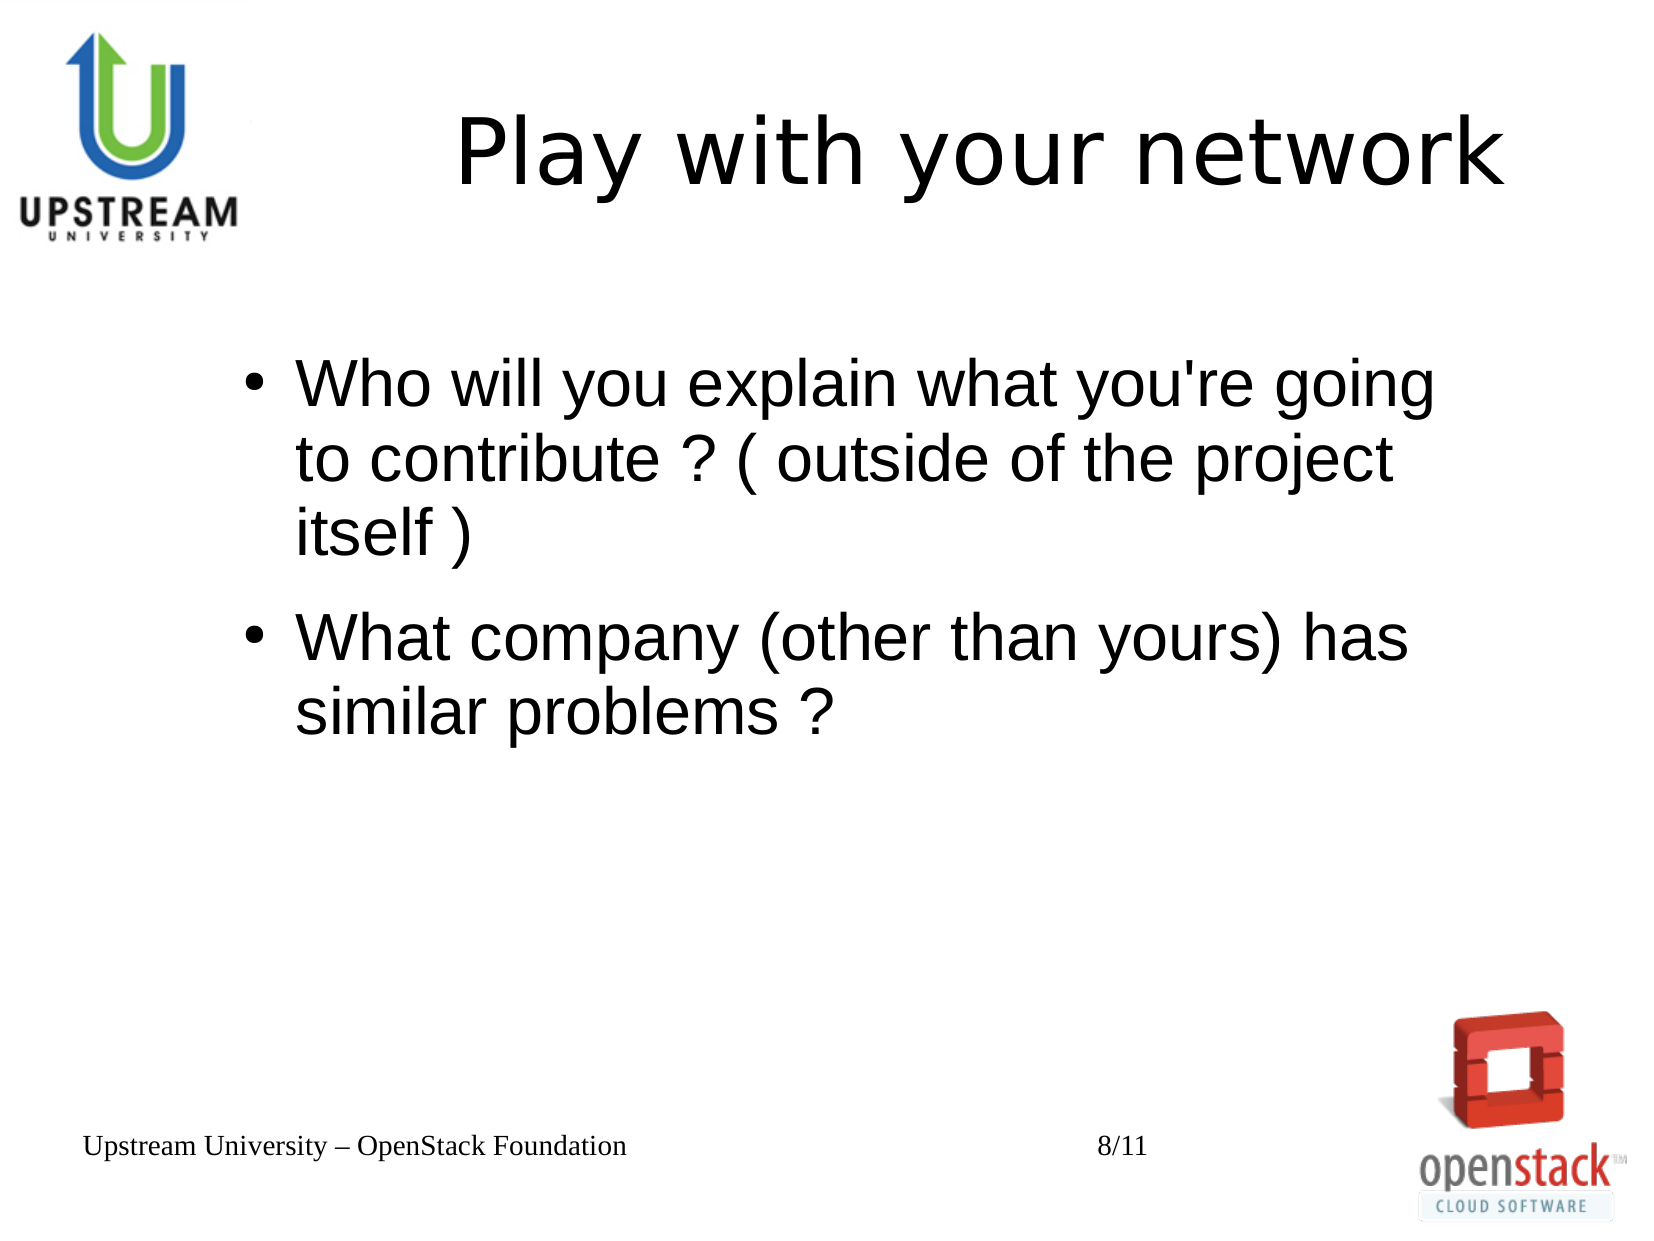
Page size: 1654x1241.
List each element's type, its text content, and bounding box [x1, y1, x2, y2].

list Who will you explain what you're going to contribute ? ( outside of the project itself ) What company (other than yours) has similar problems ? [225, 345, 1471, 1066]
picture [1385, 983, 1654, 1241]
title Play with your network [390, 49, 1571, 257]
picture [0, 0, 252, 269]
